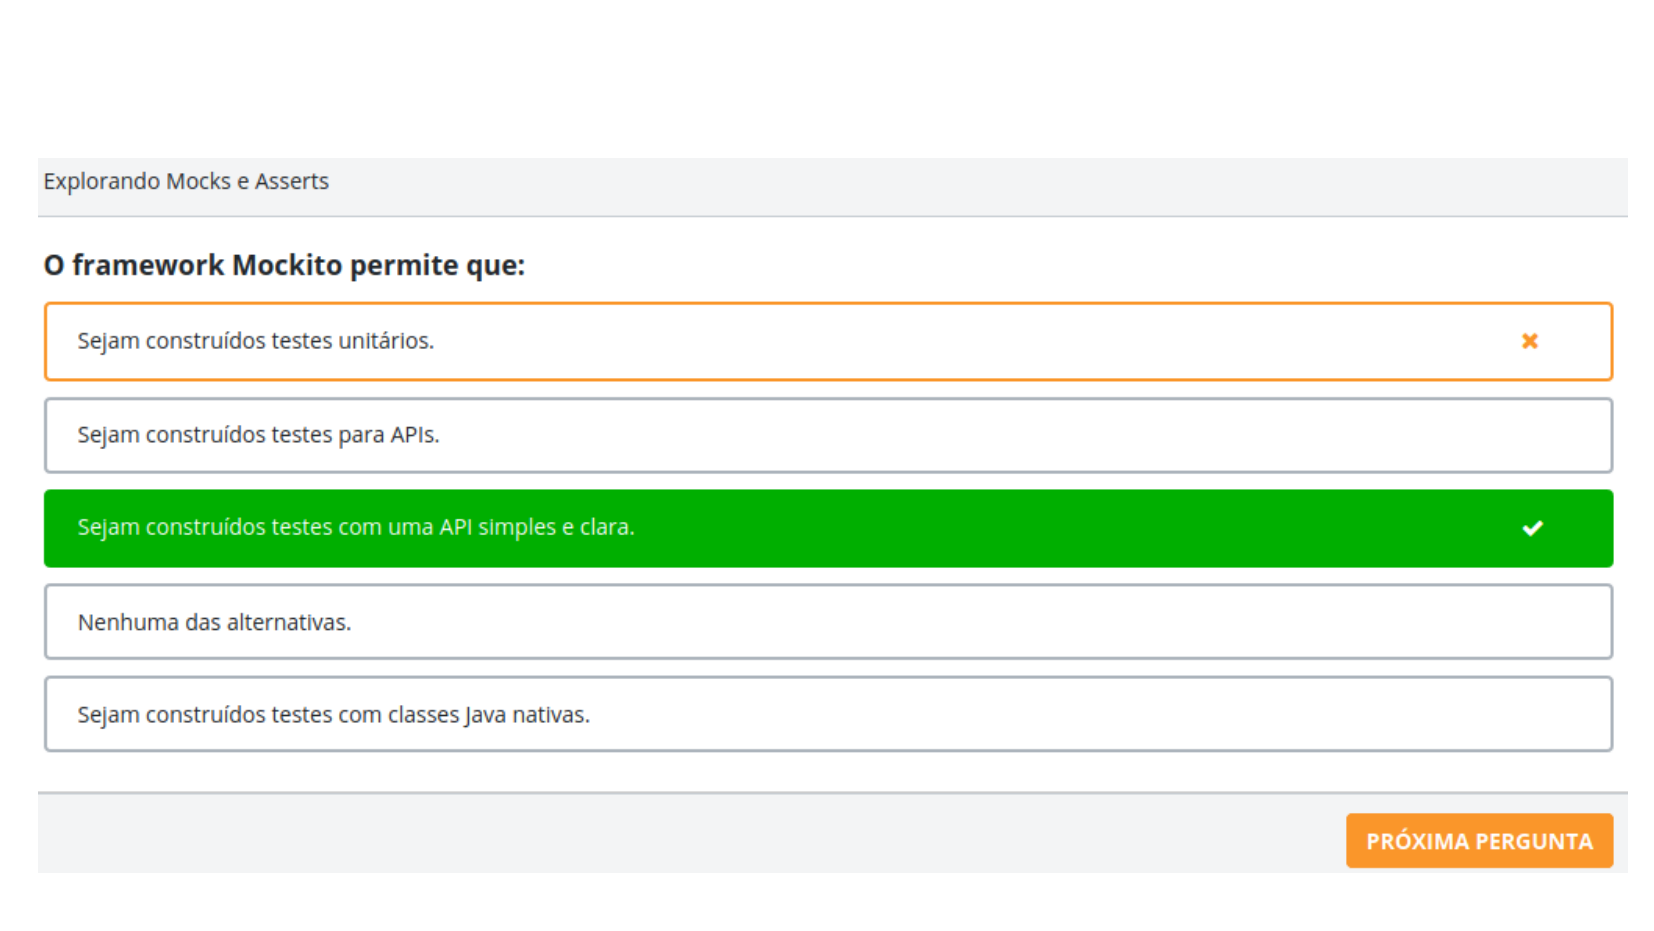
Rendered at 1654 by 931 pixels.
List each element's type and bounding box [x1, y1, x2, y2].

picture [38, 158, 1628, 873]
